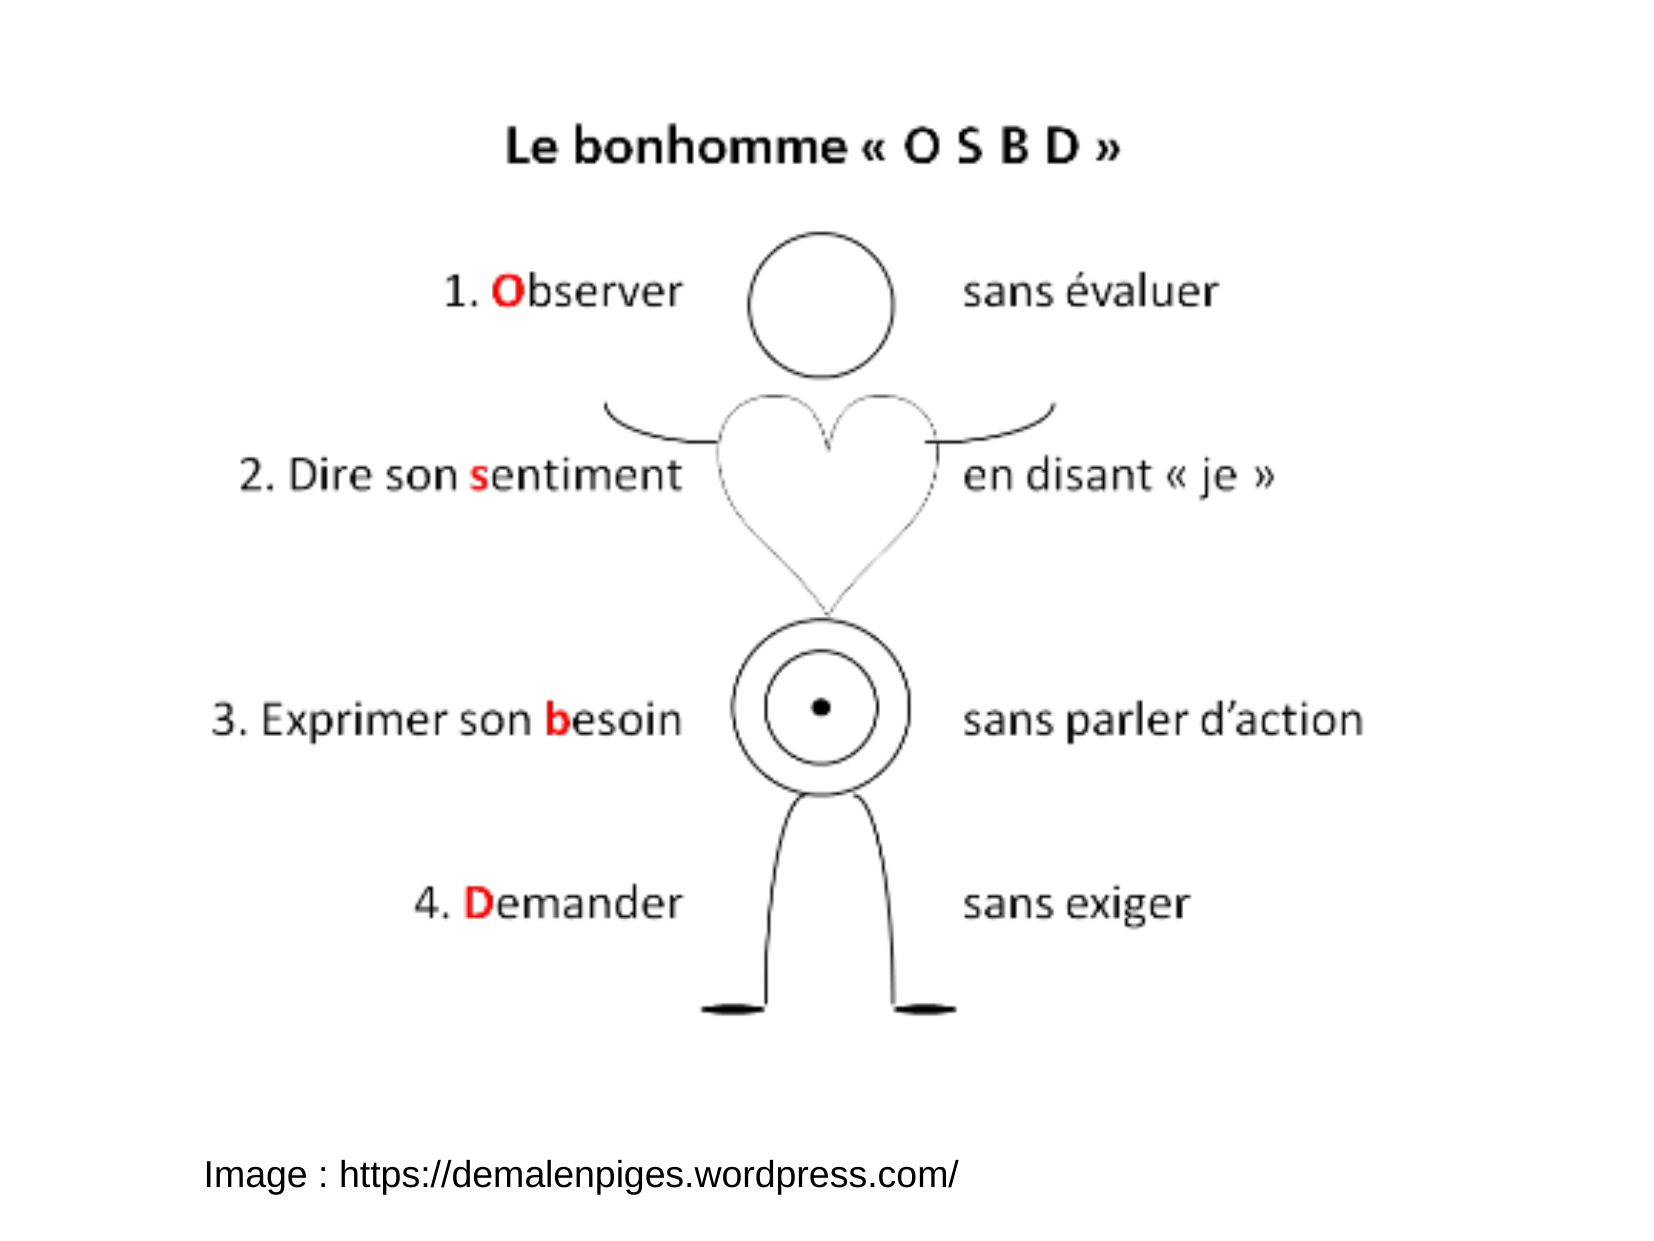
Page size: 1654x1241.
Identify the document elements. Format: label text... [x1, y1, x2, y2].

picture [82, 47, 1512, 1059]
text_box Image : https://demalenpiges.wordpress.com/ [188, 1145, 1571, 1203]
